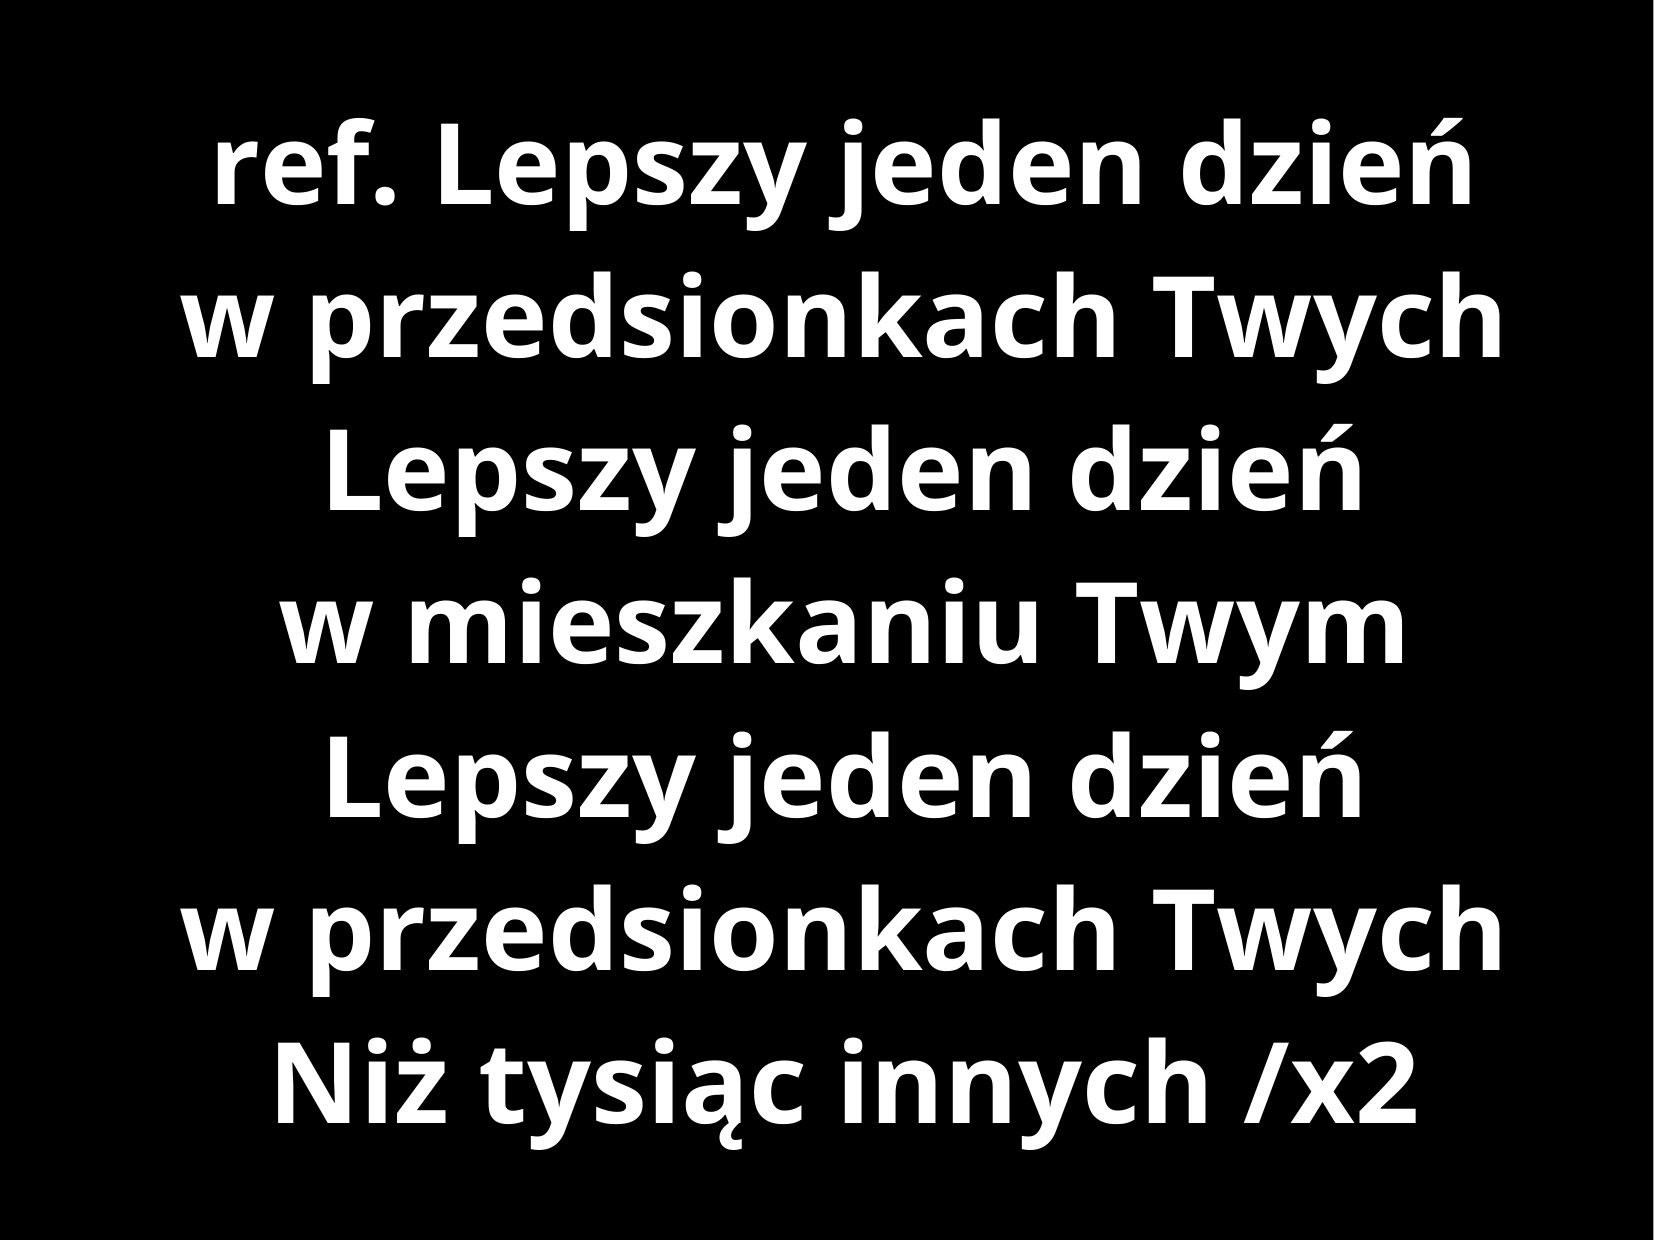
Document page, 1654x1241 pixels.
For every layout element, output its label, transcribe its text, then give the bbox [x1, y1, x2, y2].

subtitle ref. Lepszy jeden dzień w przedsionkach Twych Lepszy jeden dzień w mieszkaniu Twym Lepszy jeden dzień w przedsionkach Twych Niż tysiąc innych /x2 [0, 0, 1654, 1241]
